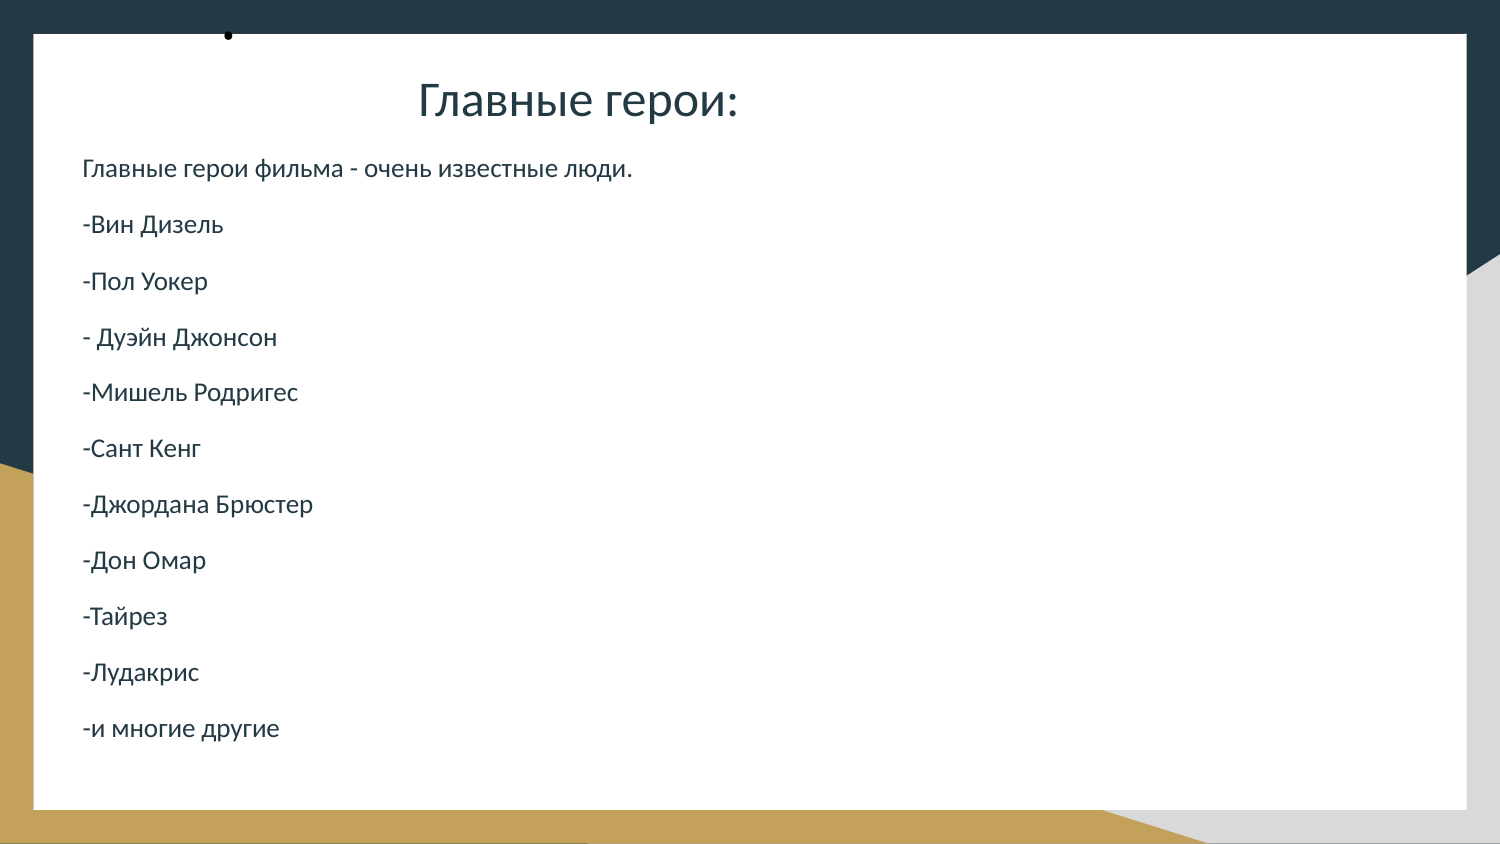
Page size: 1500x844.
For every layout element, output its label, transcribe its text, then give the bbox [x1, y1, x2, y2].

list Главные герои: Главные герои фильма - очень известные люди. -Вин Дизель -Пол Уокер - Дуэйн Джонсон -Мишель Родригес -Сант Кенг -Джордана Брюстер -Дон Омар -Тайрез -Лудакрис -и многие другие [67, 56, 1358, 788]
title . [205, 0, 1437, 115]
